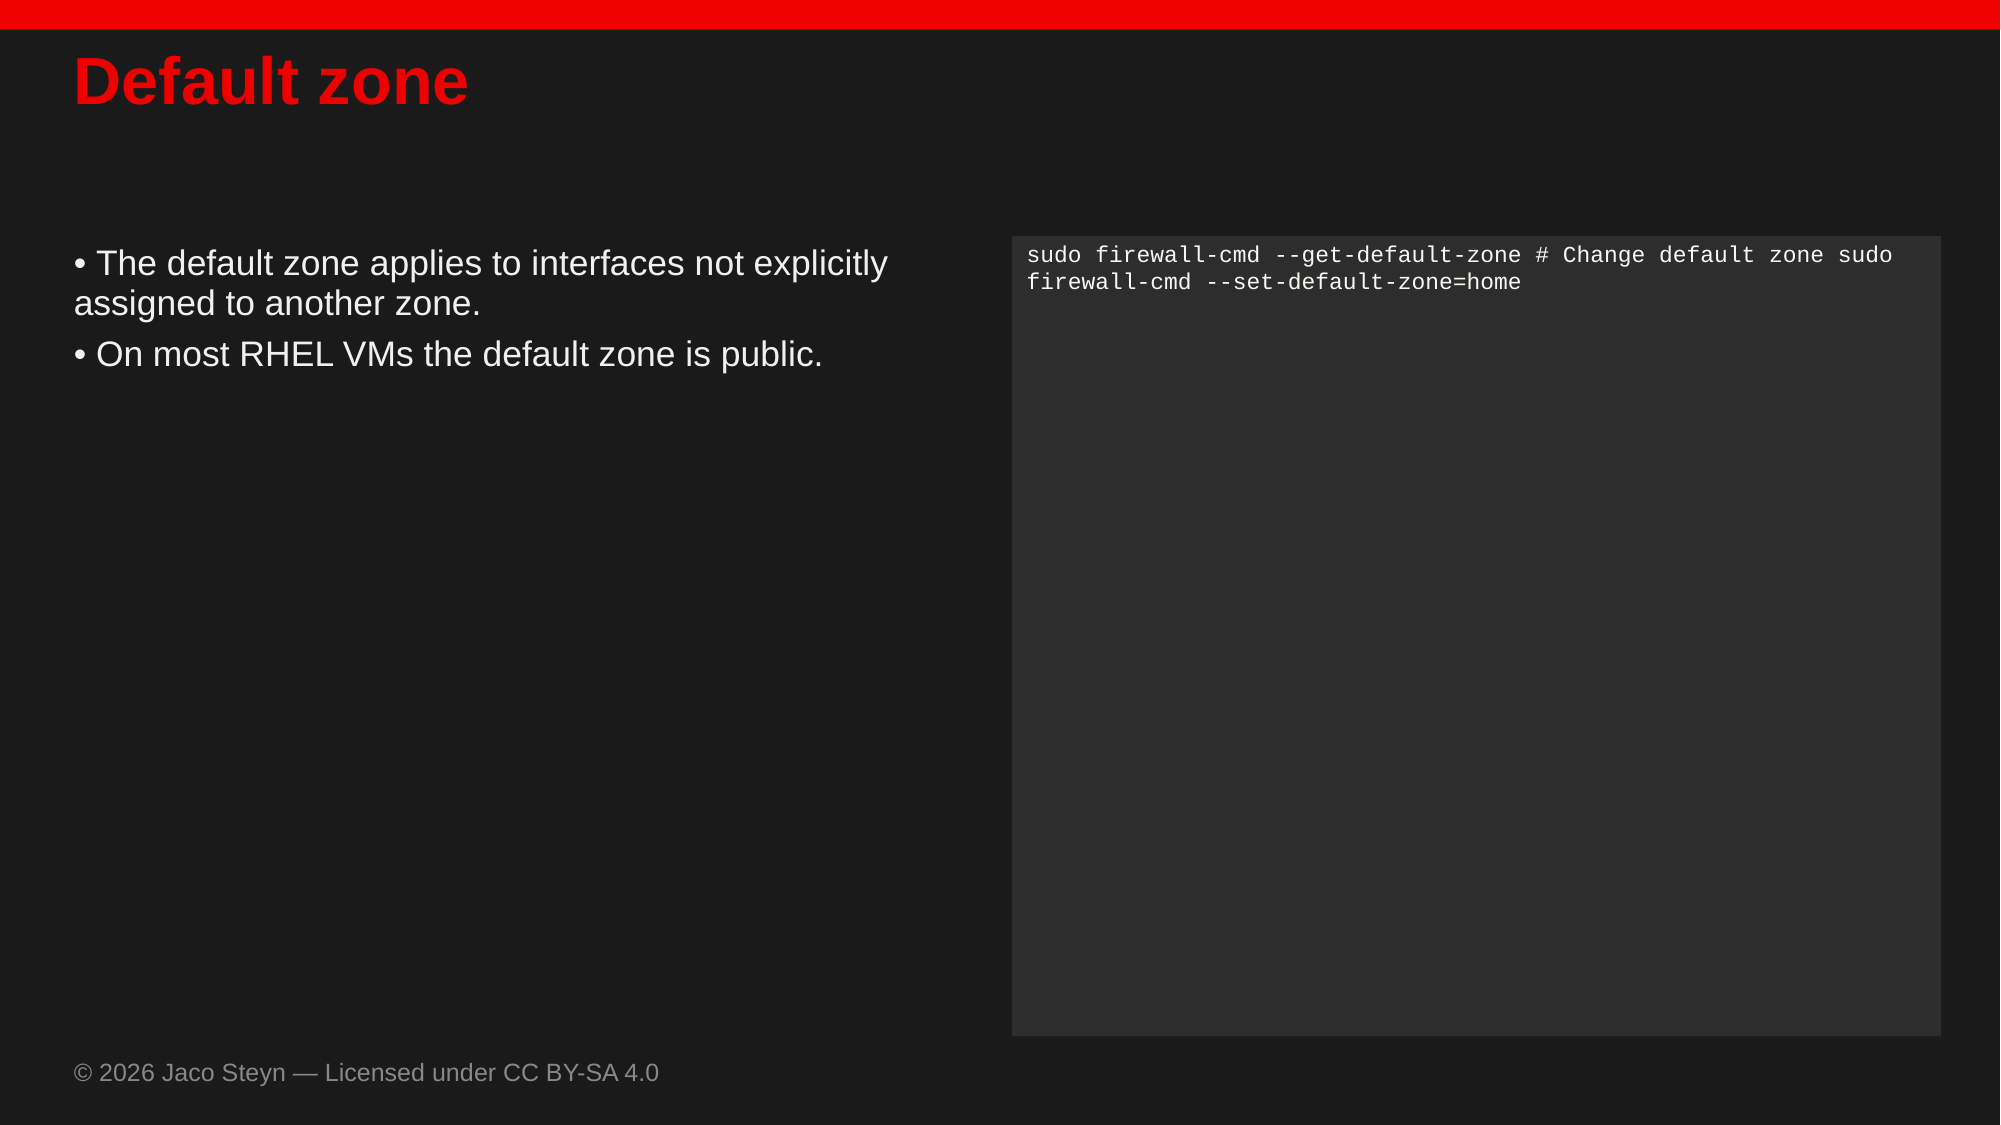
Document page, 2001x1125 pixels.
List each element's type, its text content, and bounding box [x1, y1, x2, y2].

text_box • The default zone applies to interfaces not explicitly assigned to another zone. • On most RHEL VMs the default zone is public. [59, 236, 989, 1037]
text_box © 2026 Jaco Steyn — Licensed under CC BY-SA 4.0 [59, 1051, 1942, 1093]
text_box sudo firewall-cmd --get-default-zone # Change default zone sudo firewall-cmd --set-default-zone=home [1011, 236, 1942, 1037]
text_box Default zone [59, 36, 1942, 208]
text_box [0, 0, 2001, 30]
